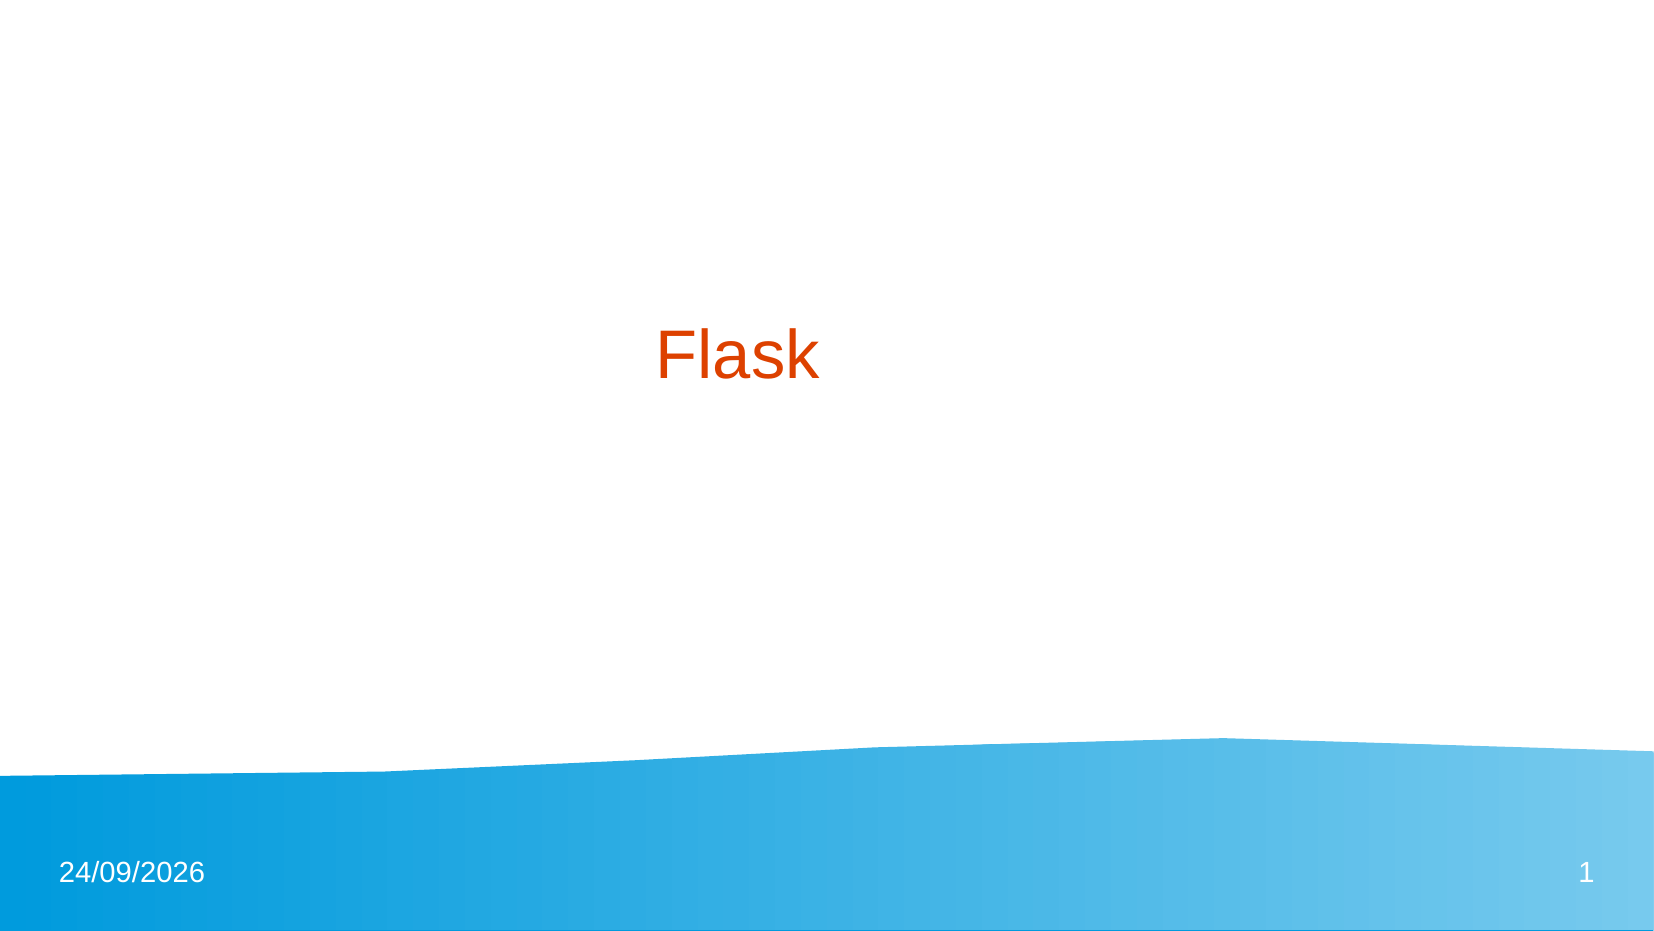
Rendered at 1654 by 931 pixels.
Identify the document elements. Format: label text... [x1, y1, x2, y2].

title Flask [0, 265, 1477, 443]
